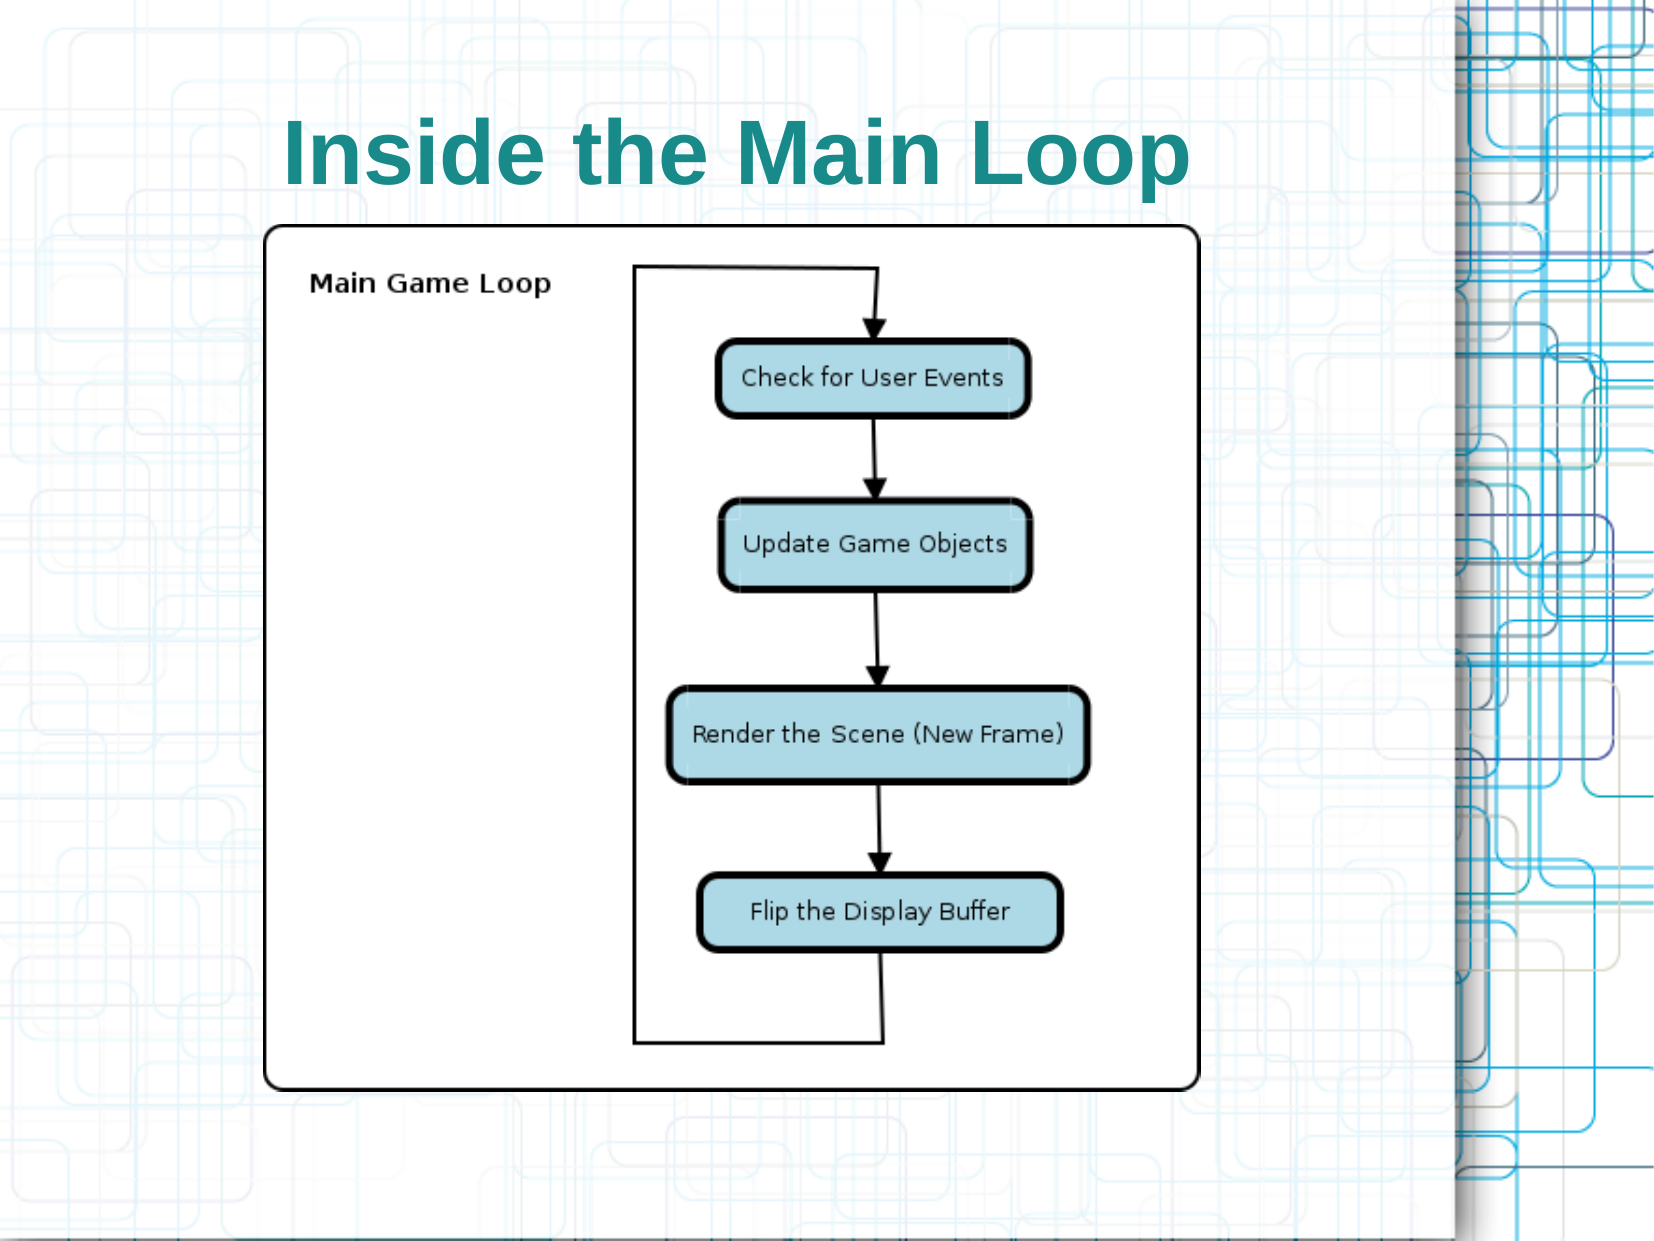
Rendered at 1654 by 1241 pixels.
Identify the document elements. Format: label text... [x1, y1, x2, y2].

picture [0, 0, 1654, 1241]
title Inside the Main Loop [59, 56, 1418, 250]
